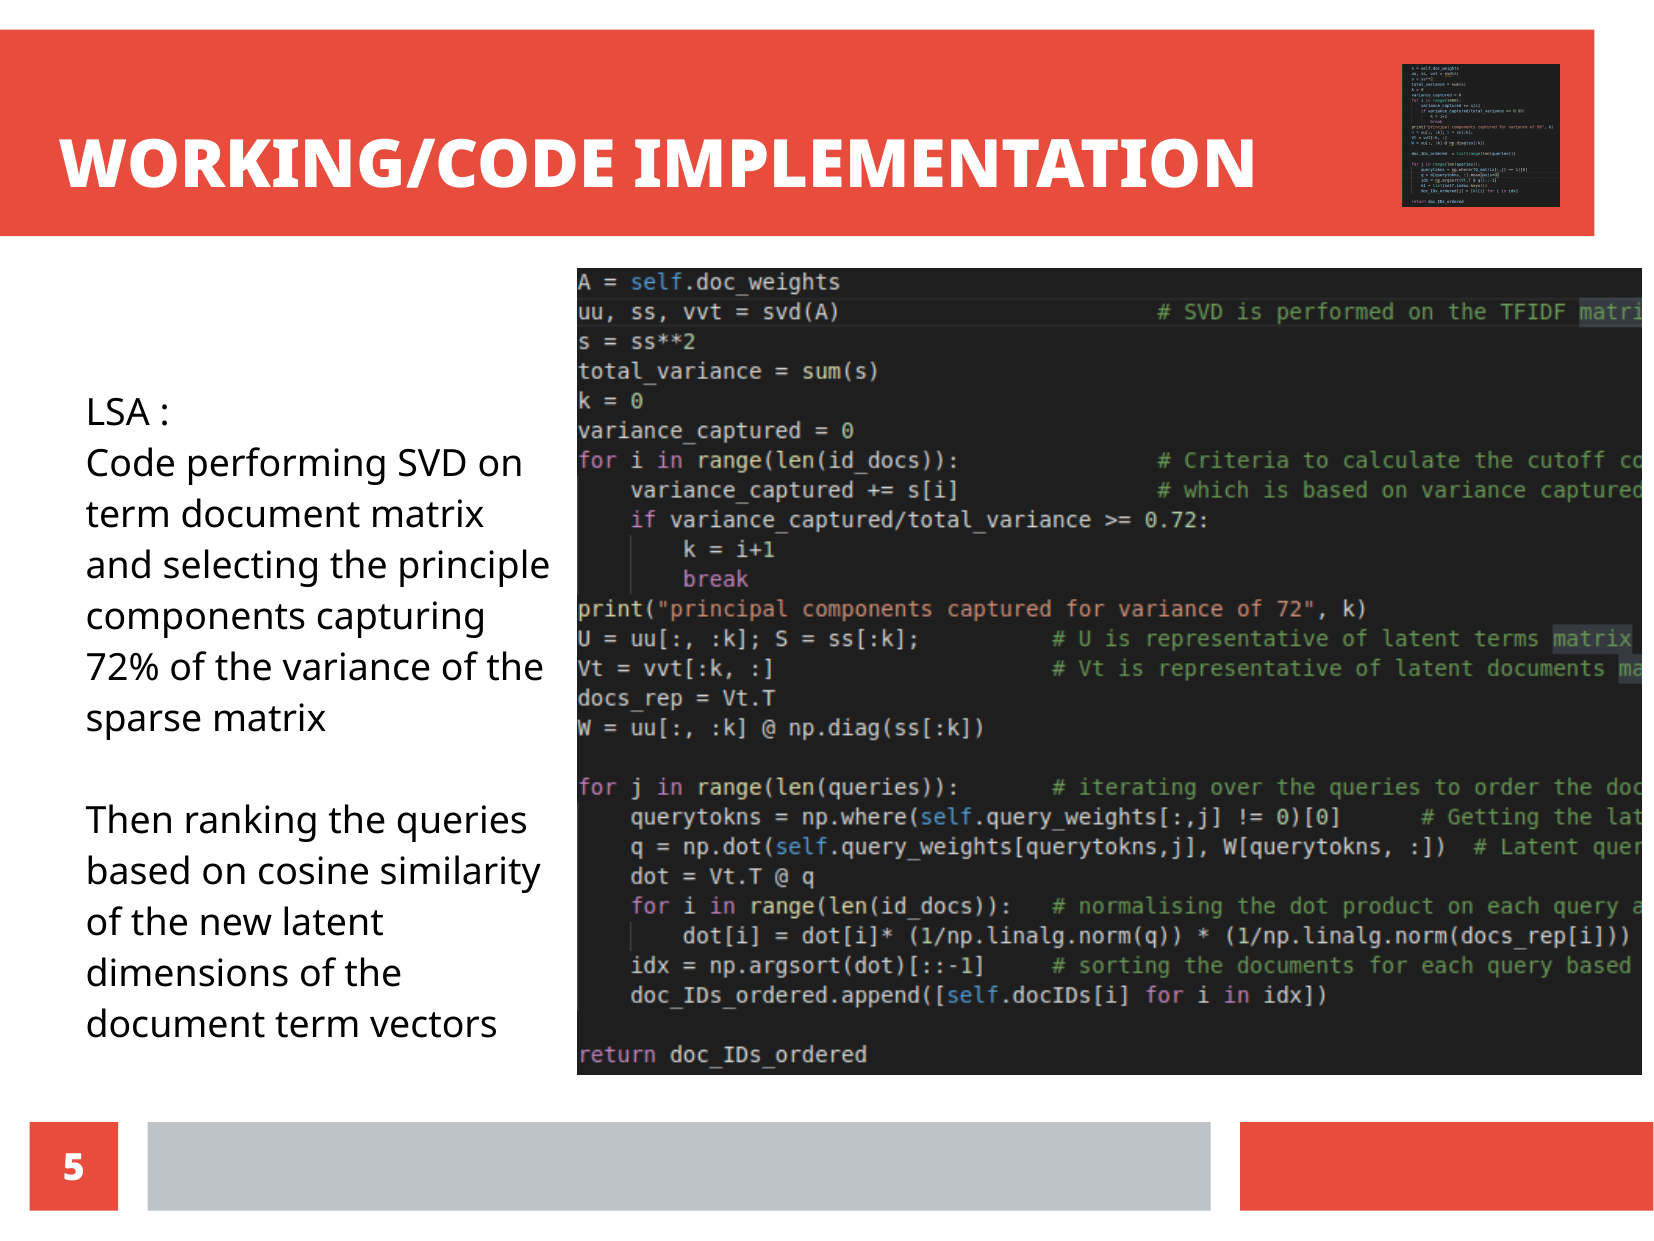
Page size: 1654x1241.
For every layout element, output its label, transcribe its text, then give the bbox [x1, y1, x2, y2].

picture [1402, 64, 1560, 207]
picture [577, 268, 1642, 1075]
title WORKING/CODE IMPLEMENTATION [59, 59, 1595, 207]
text_box LSA : Code performing SVD on term document matrix and selecting the principle components capturing 72% of the variance of the sparse matrix Then ranking the queries based on cosine similarity of the new latent dimensions of the document term vectors [70, 377, 567, 1003]
